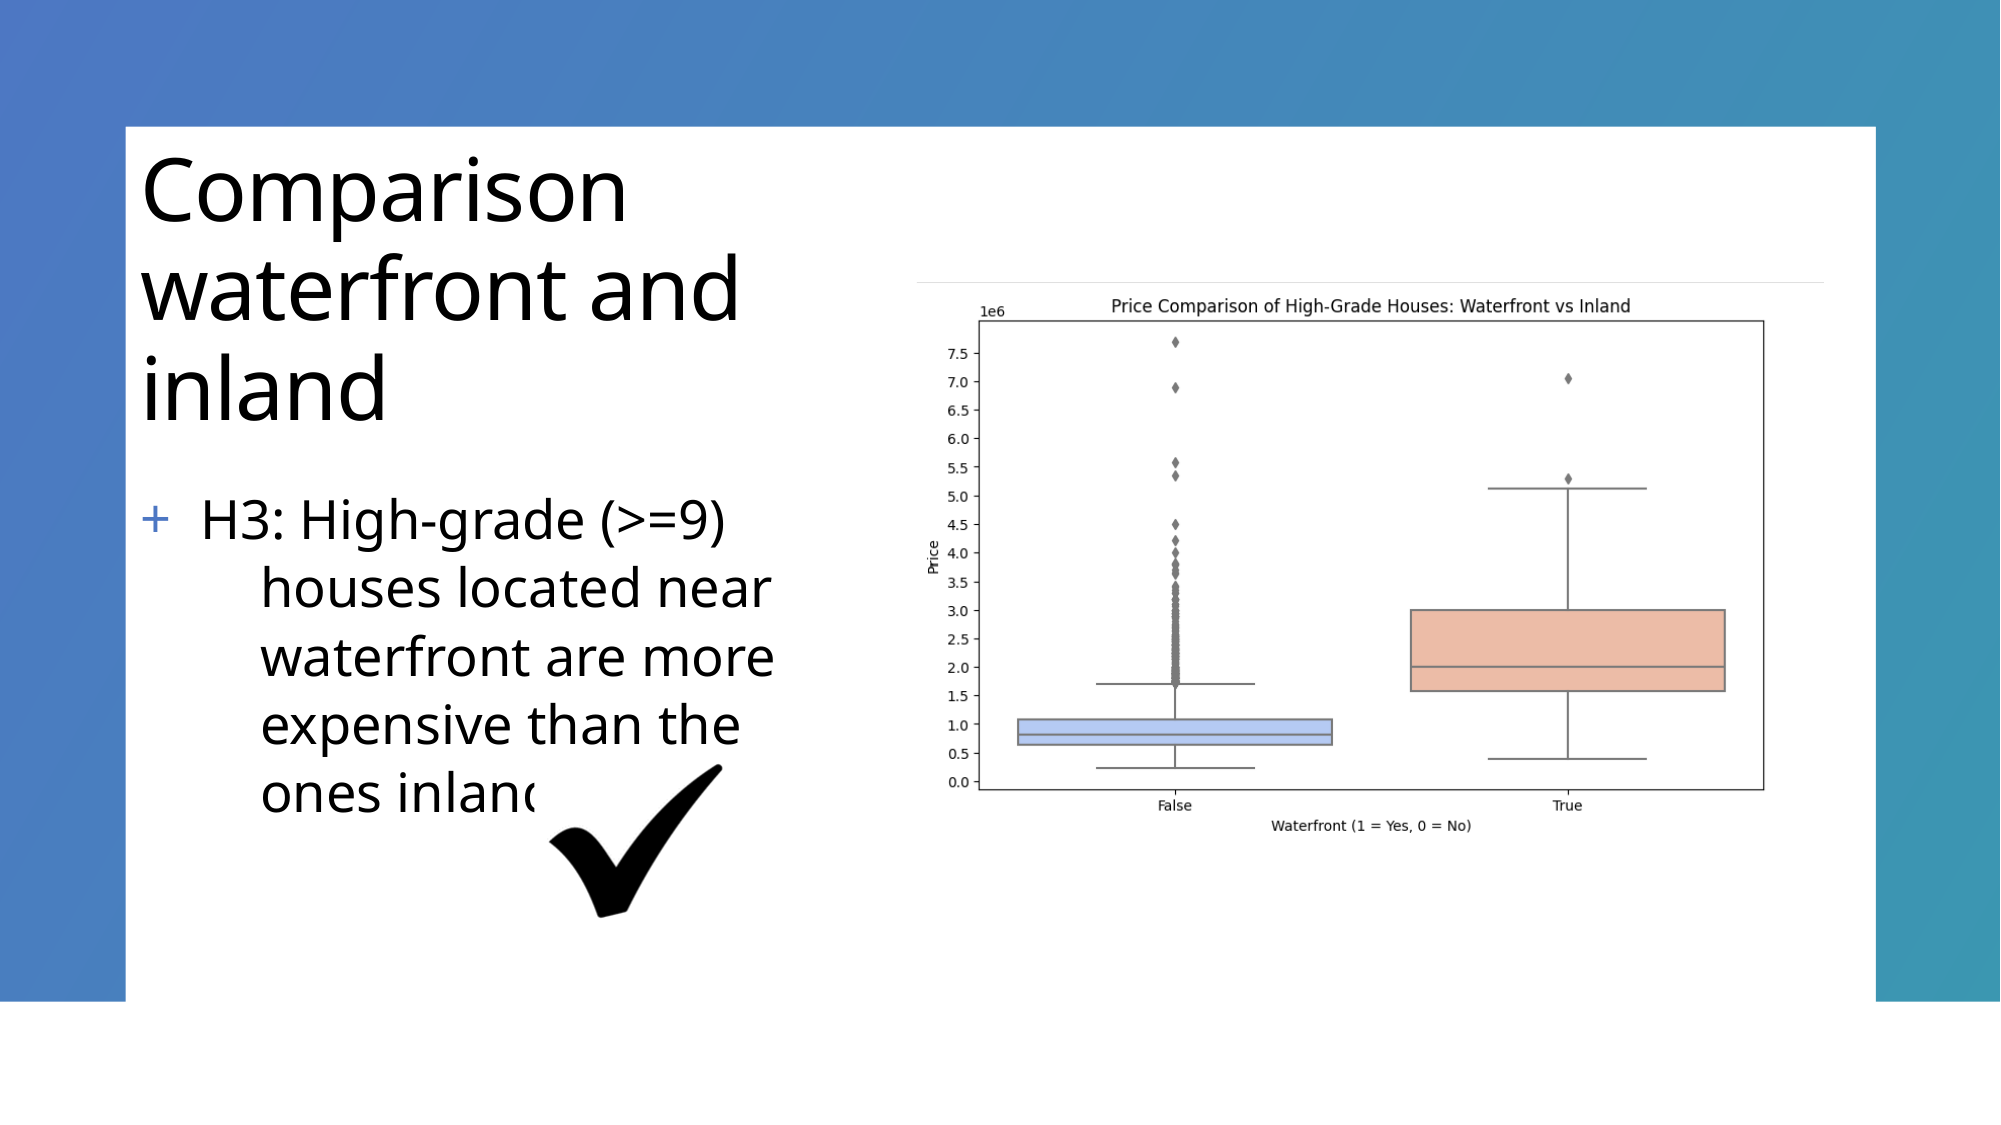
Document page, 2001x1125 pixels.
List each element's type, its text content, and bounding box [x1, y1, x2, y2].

picture [846, 282, 1824, 845]
picture [534, 756, 743, 934]
list H3: High-grade (>=9) houses located near waterfront are more expensive than the ones inland [125, 474, 796, 1000]
title Comparison waterfront and inland [125, 124, 796, 458]
